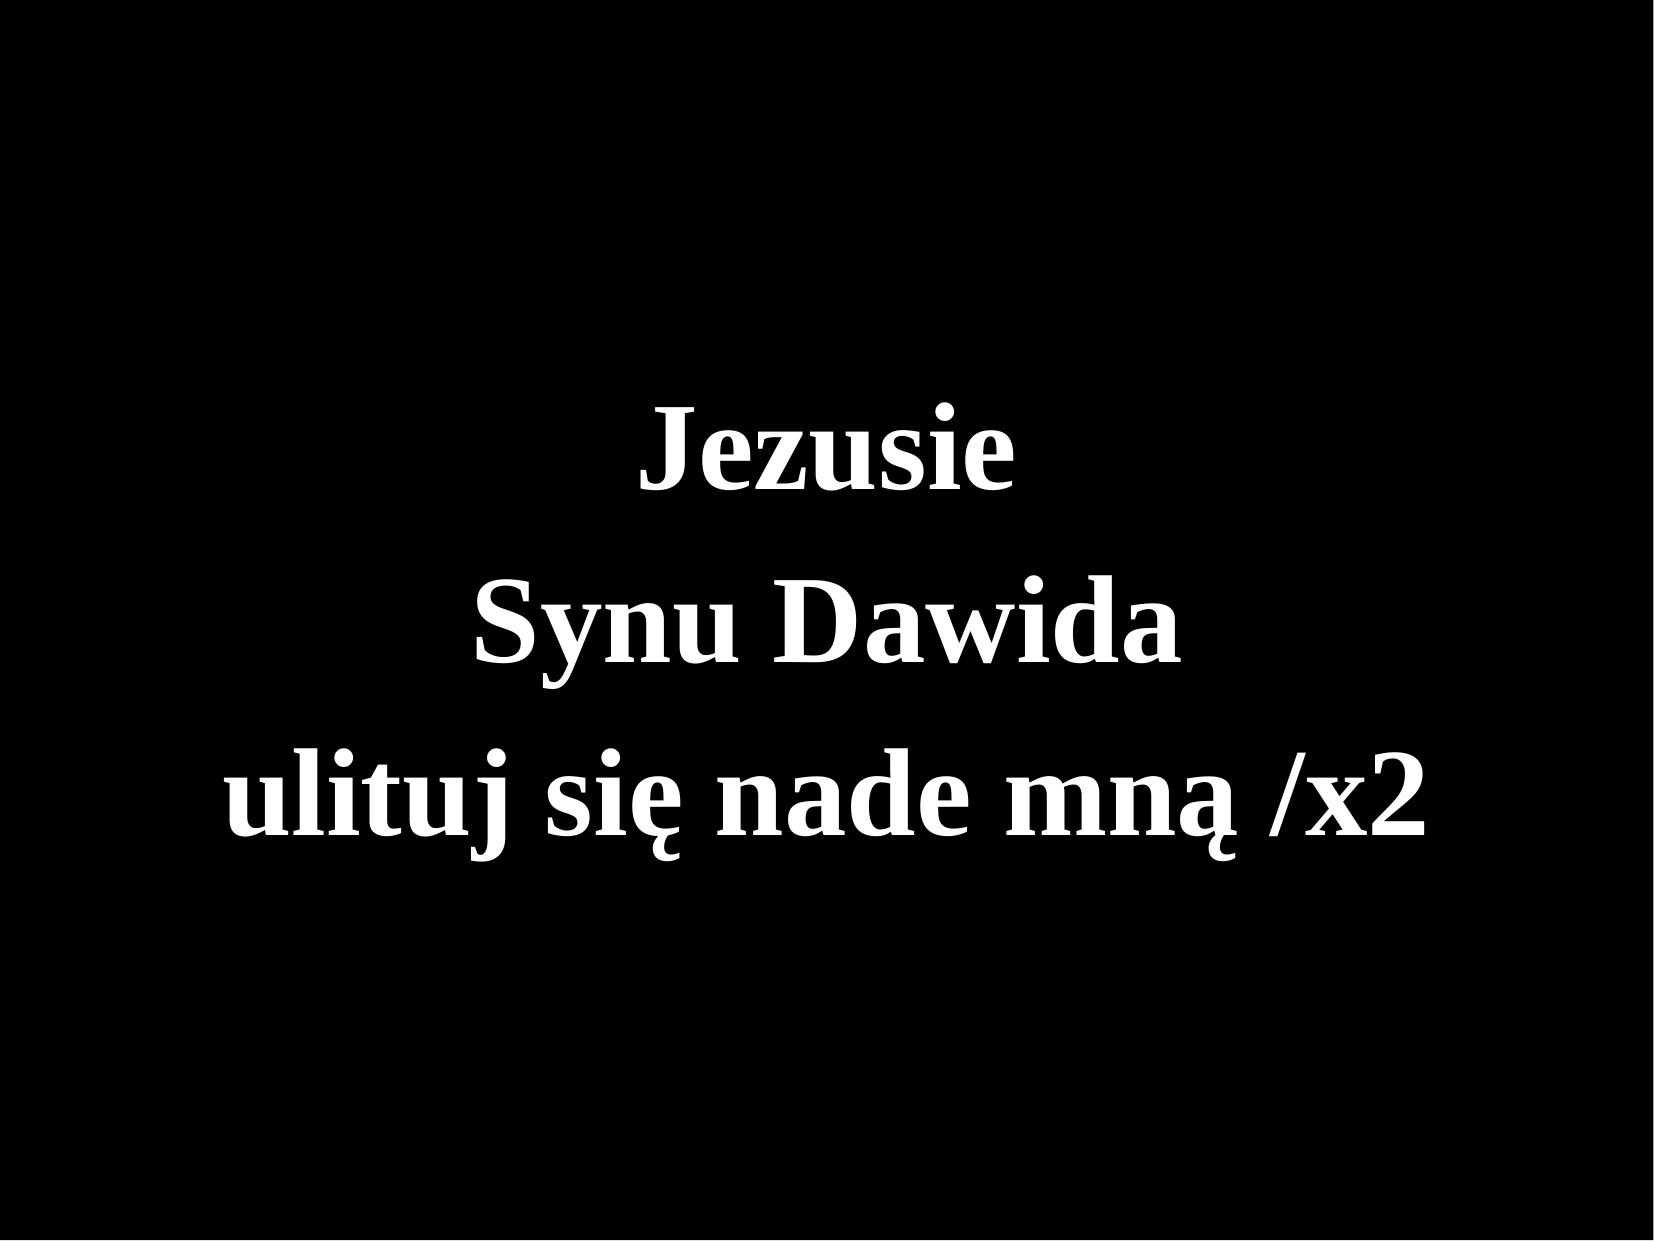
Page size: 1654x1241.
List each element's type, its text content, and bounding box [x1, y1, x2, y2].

title Jezusie ppp Synu Dawida ppp ulituj się nade mną /x2 [0, 0, 1654, 1241]
